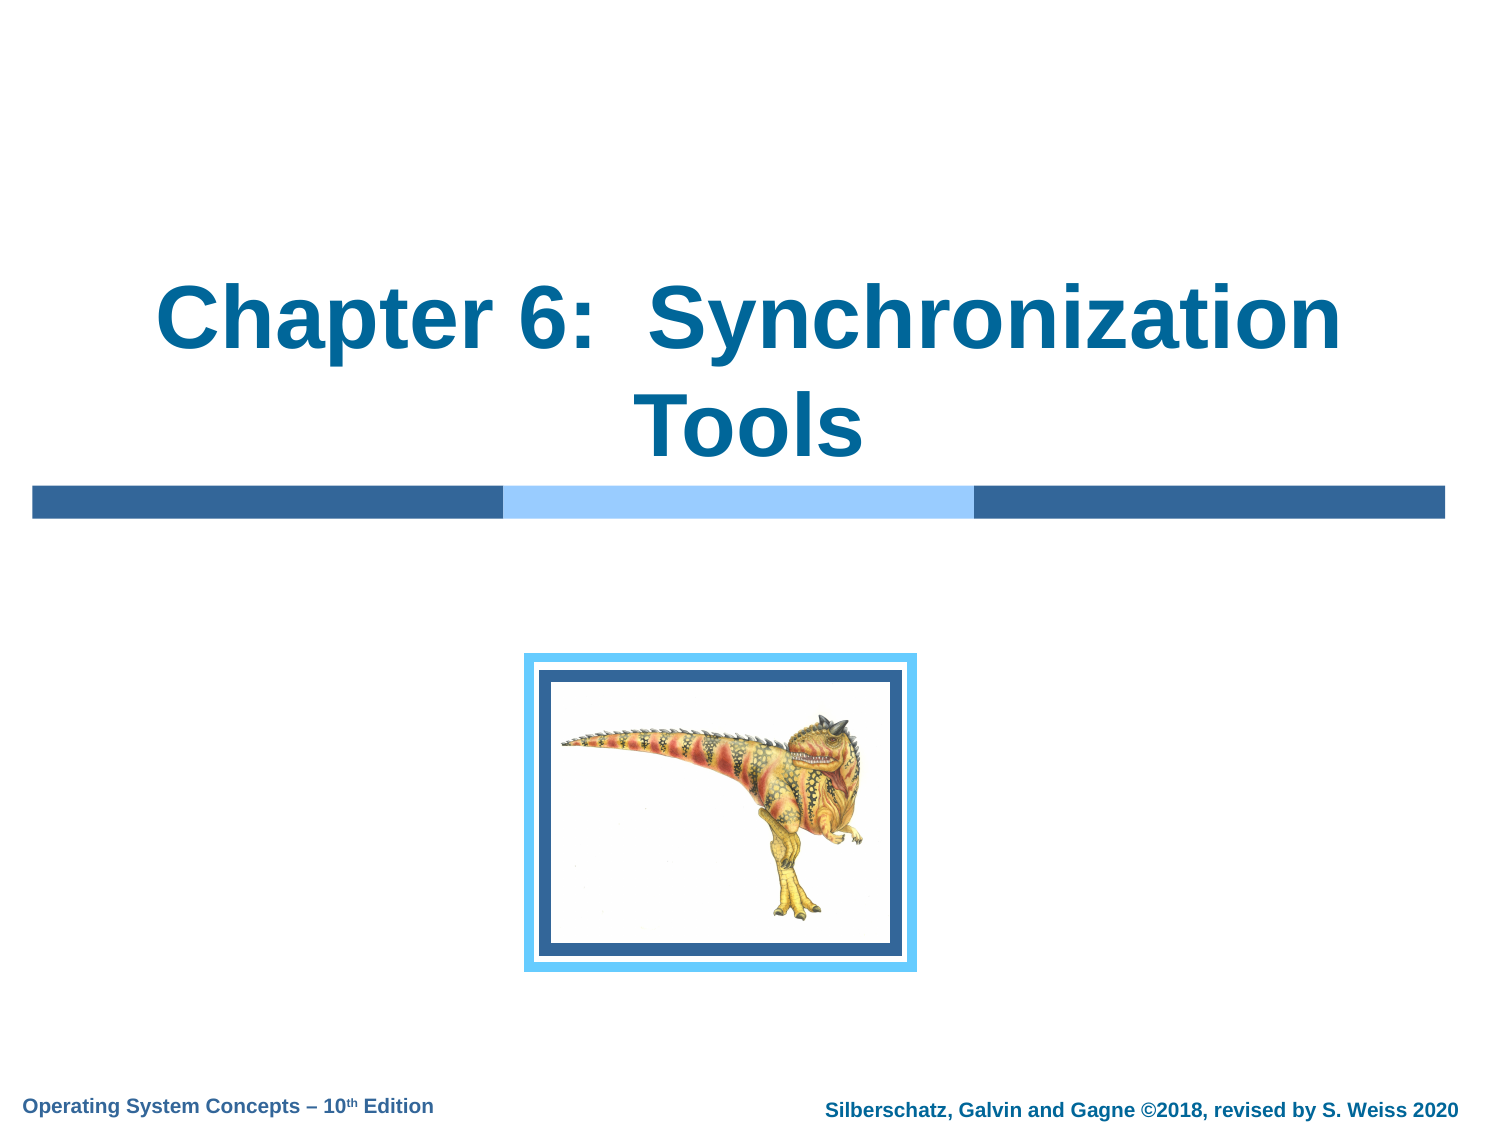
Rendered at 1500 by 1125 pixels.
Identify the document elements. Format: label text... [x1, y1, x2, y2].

picture [551, 682, 890, 943]
title Chapter 6: Synchronization Tools [112, 132, 1388, 482]
